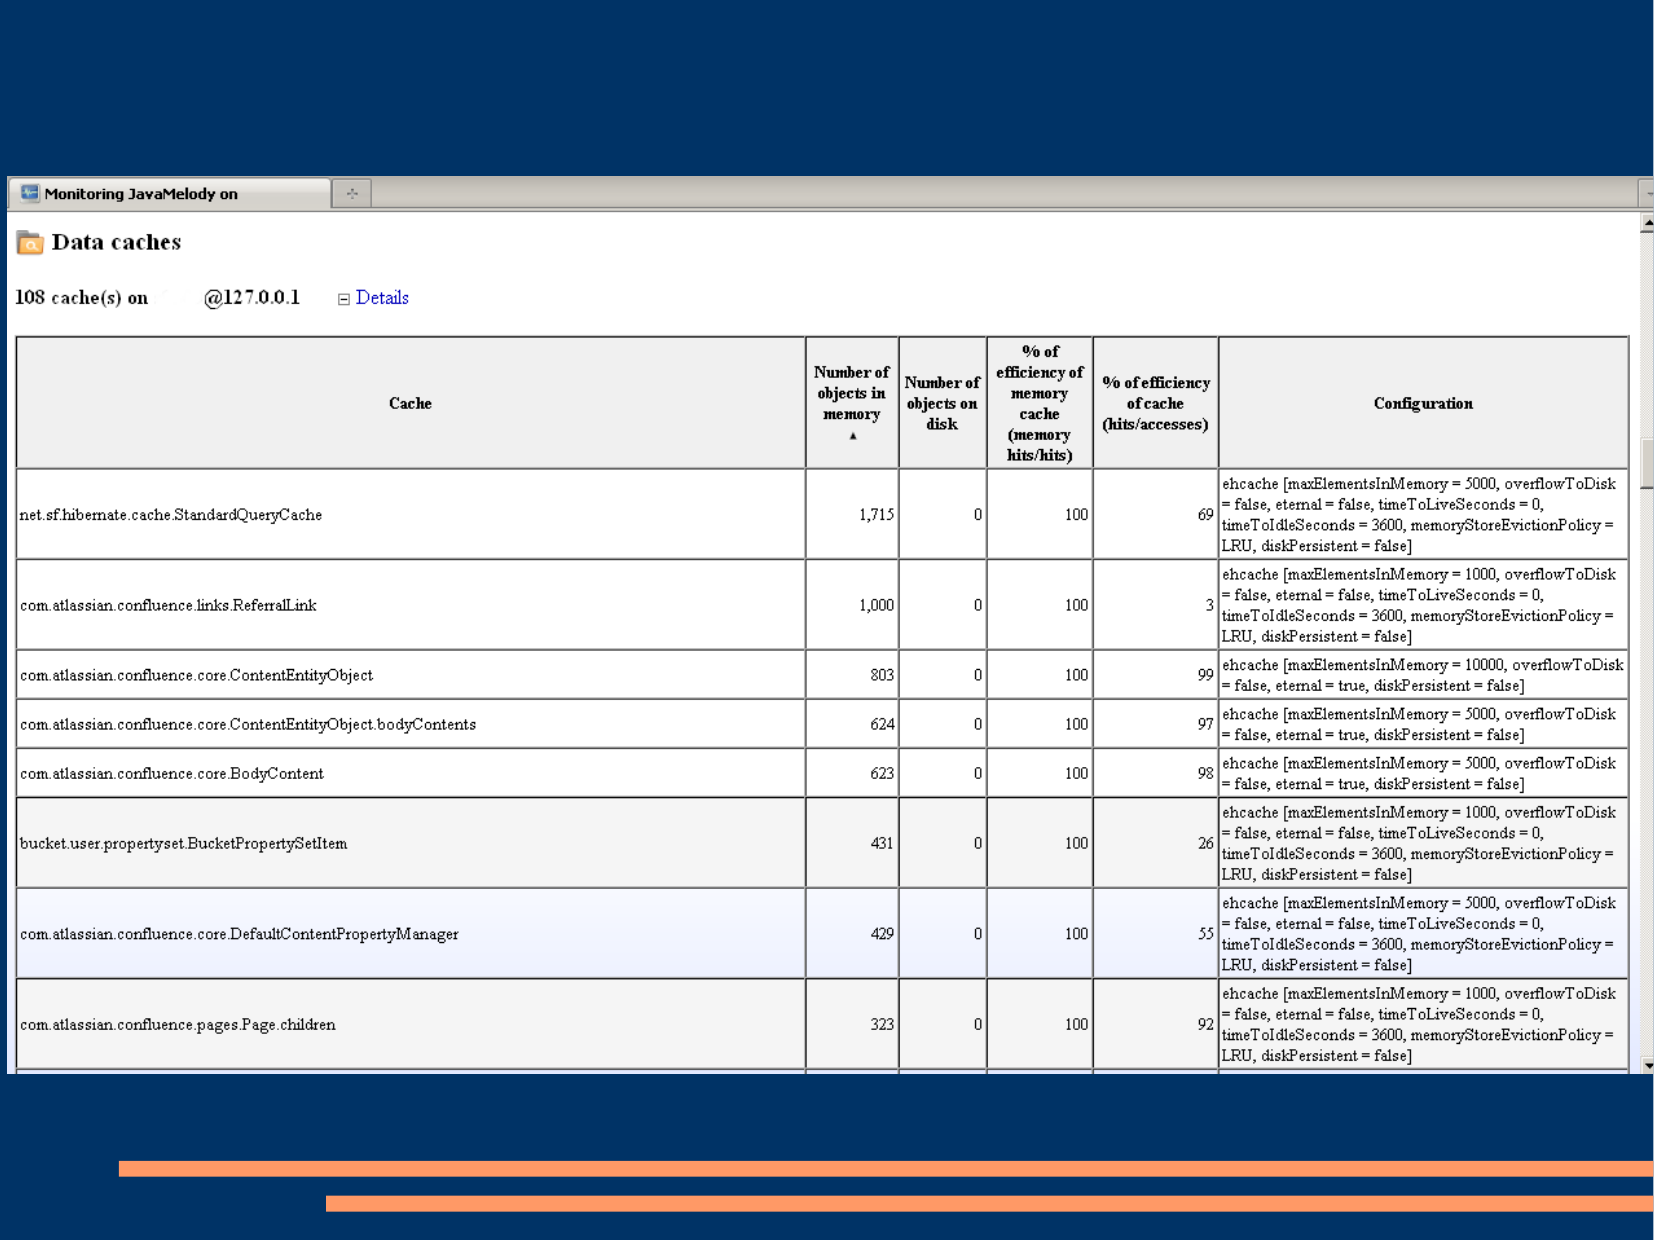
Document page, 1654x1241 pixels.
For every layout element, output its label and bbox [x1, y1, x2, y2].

picture [7, 176, 1654, 1074]
